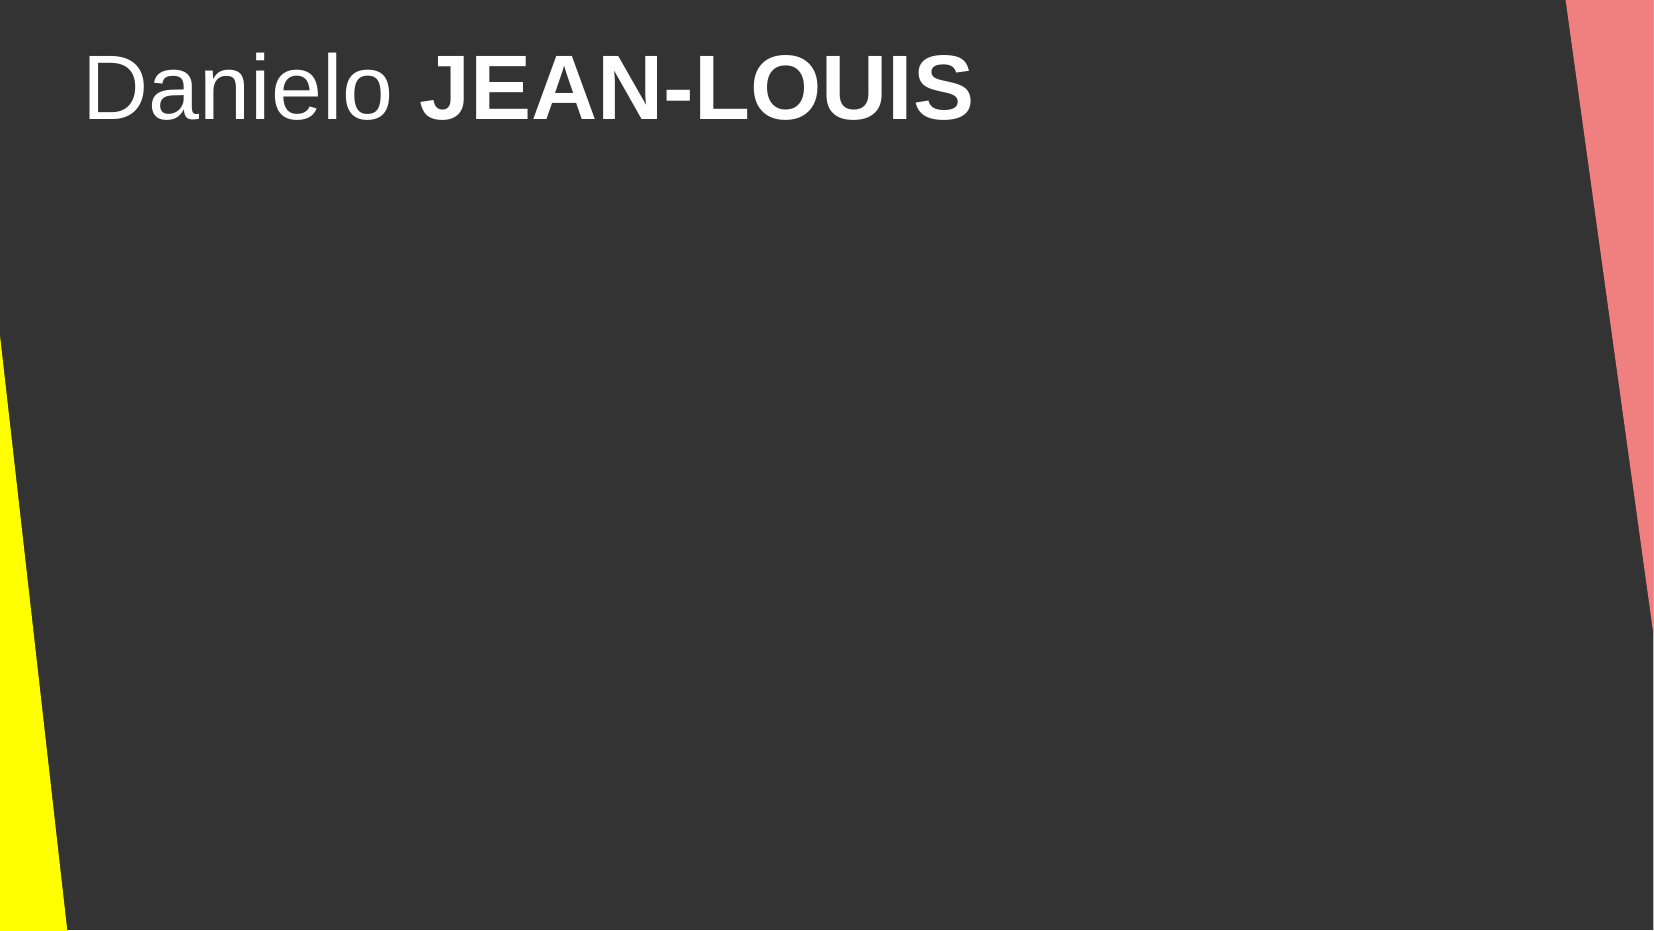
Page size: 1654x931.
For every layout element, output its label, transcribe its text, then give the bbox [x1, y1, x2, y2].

text_box Danielo JEAN-LOUIS [82, 36, 1571, 758]
text_box [0, 335, 68, 931]
text_box [1565, 0, 1654, 639]
